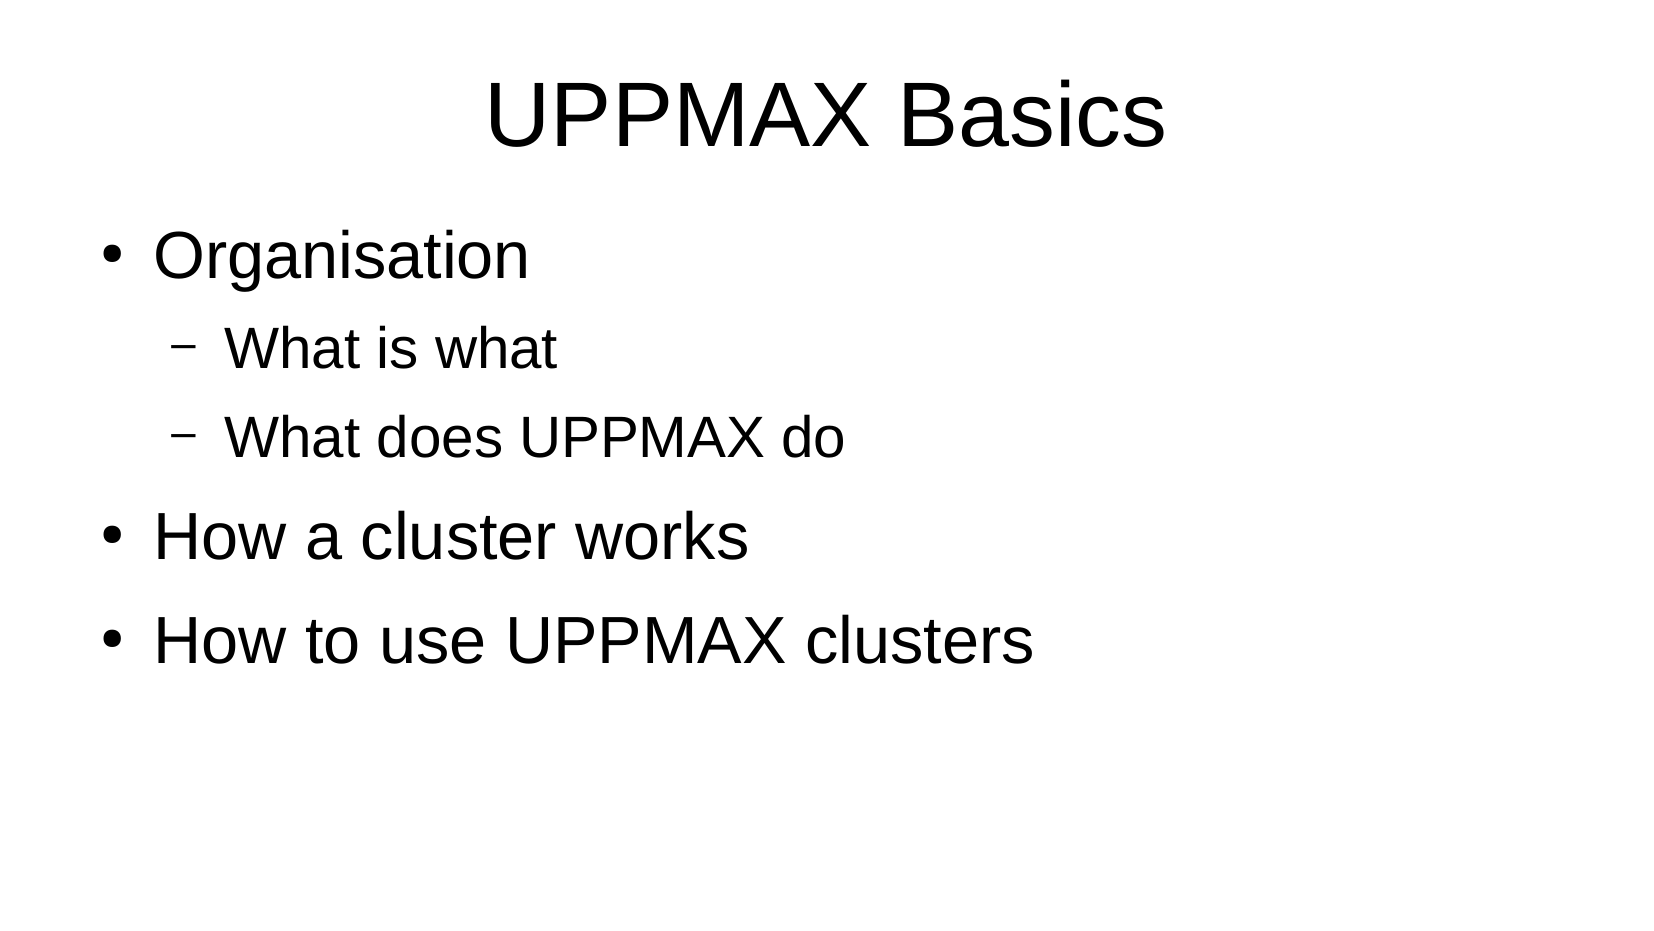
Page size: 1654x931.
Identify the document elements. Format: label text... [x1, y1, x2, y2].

list Organisation What is what What does UPPMAX do How a cluster works How to use UPPMAX clusters [82, 217, 1571, 758]
title UPPMAX Basics [82, 37, 1571, 193]
